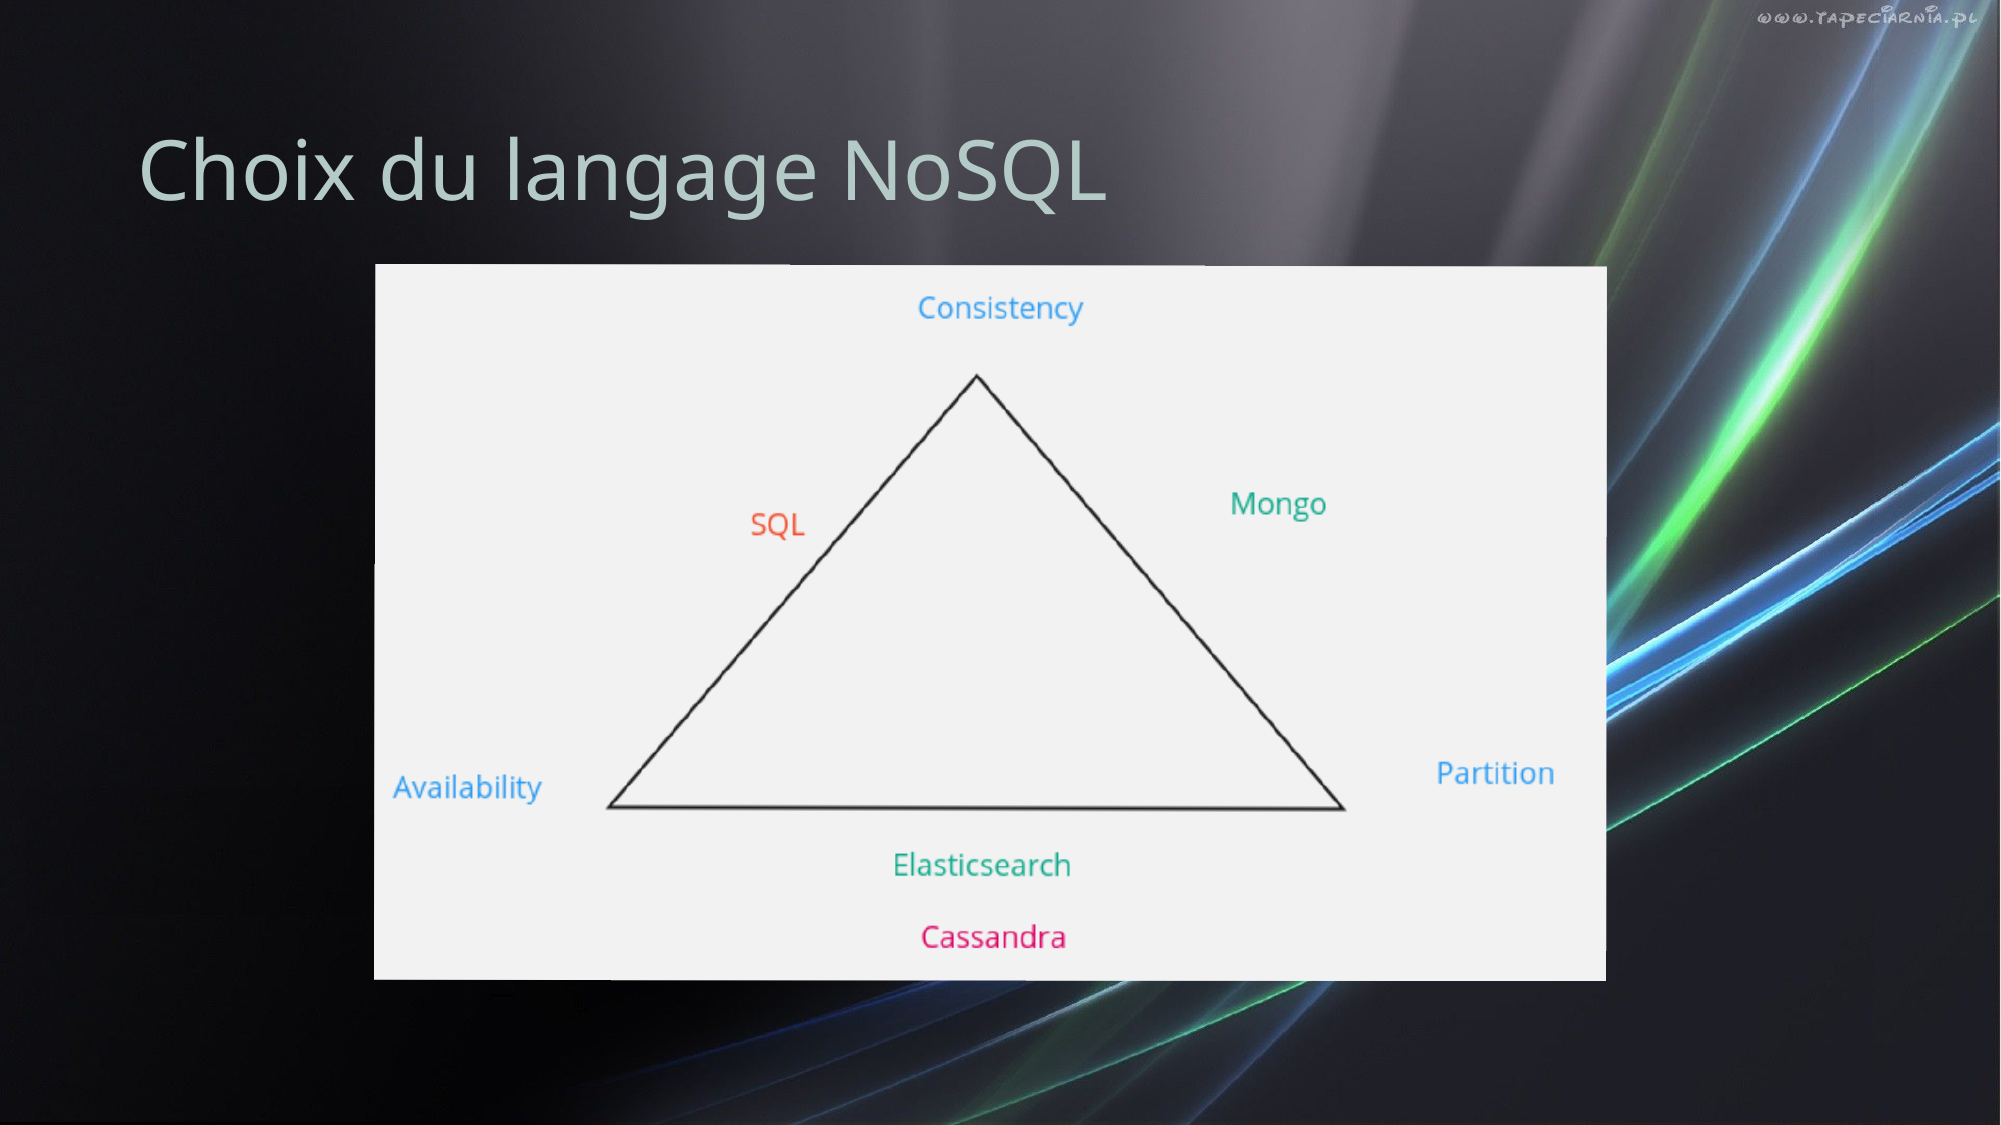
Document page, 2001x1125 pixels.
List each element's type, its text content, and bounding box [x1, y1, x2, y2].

picture [0, 0, 2001, 1125]
title Choix du langage NoSQL [137, 59, 1863, 278]
